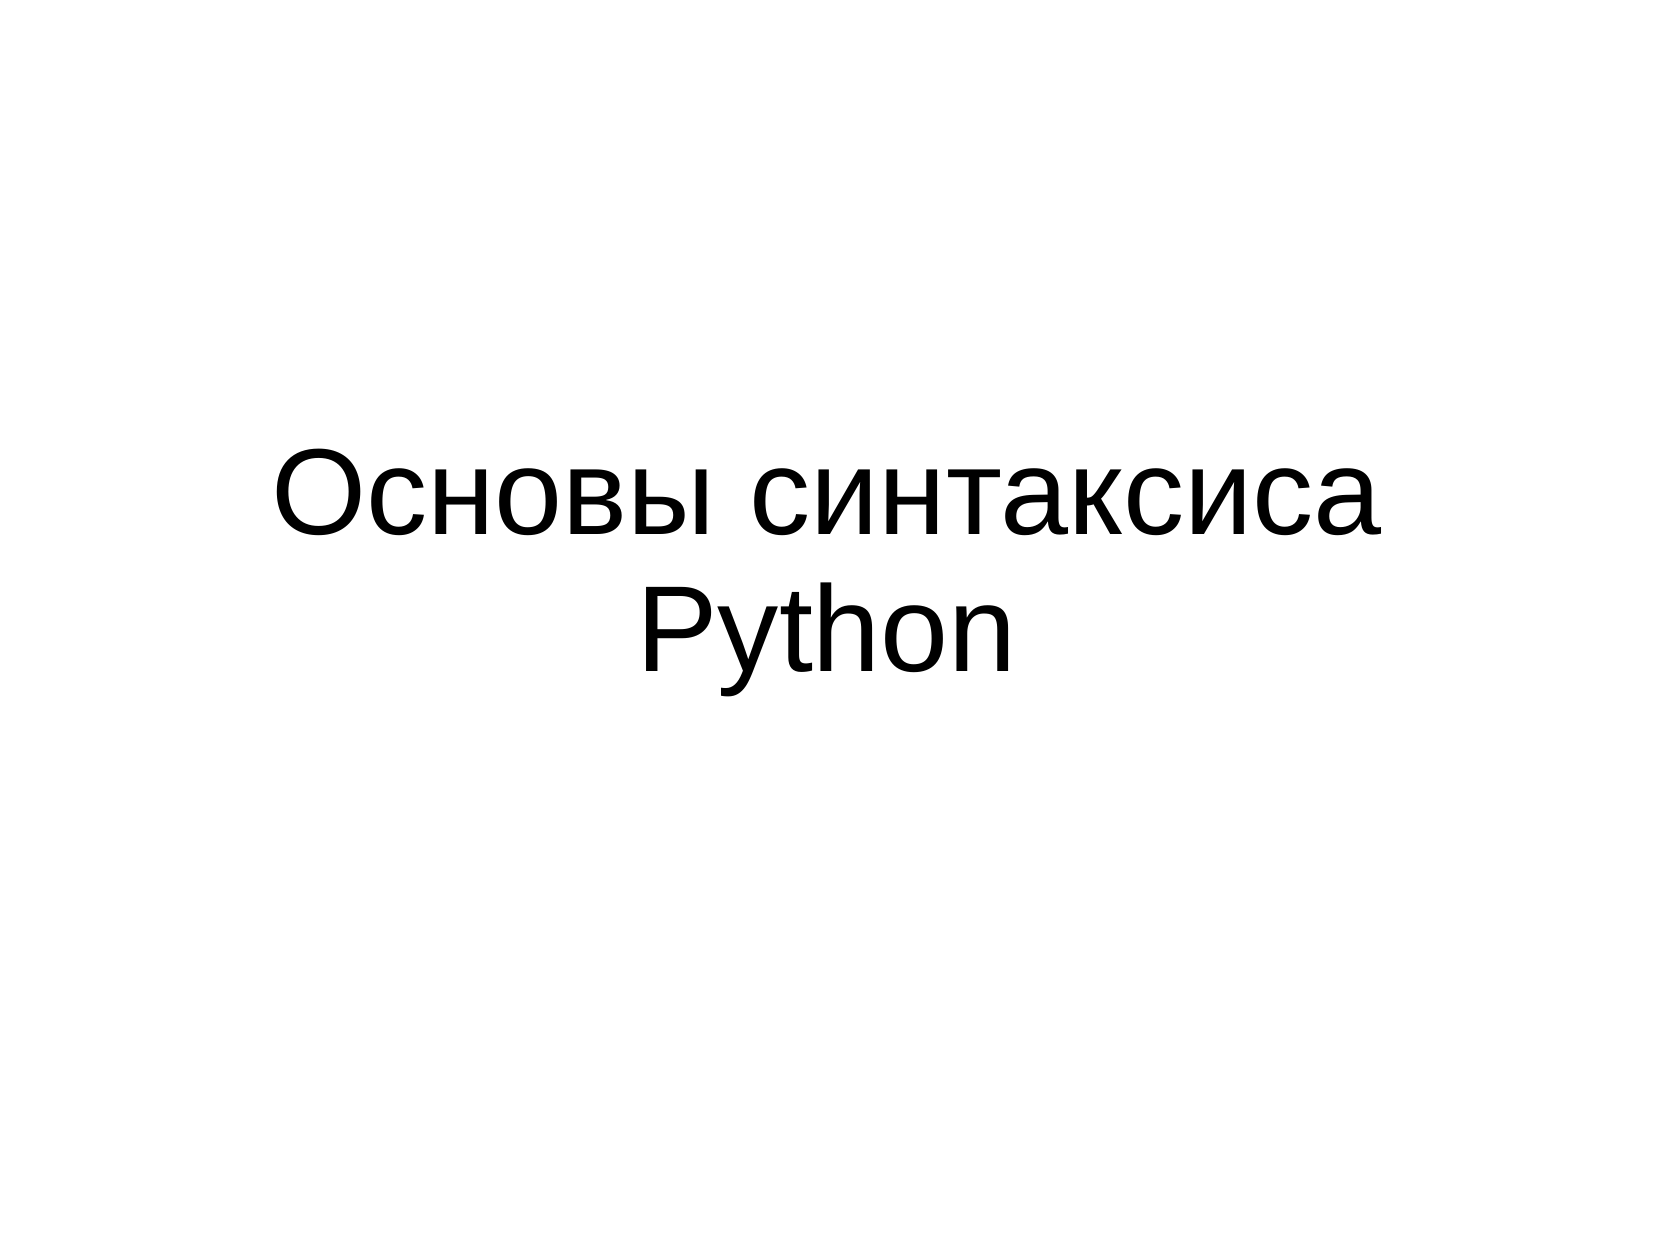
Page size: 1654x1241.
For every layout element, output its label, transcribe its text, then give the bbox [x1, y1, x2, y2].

title Основы синтаксиса Python [82, 423, 1571, 698]
